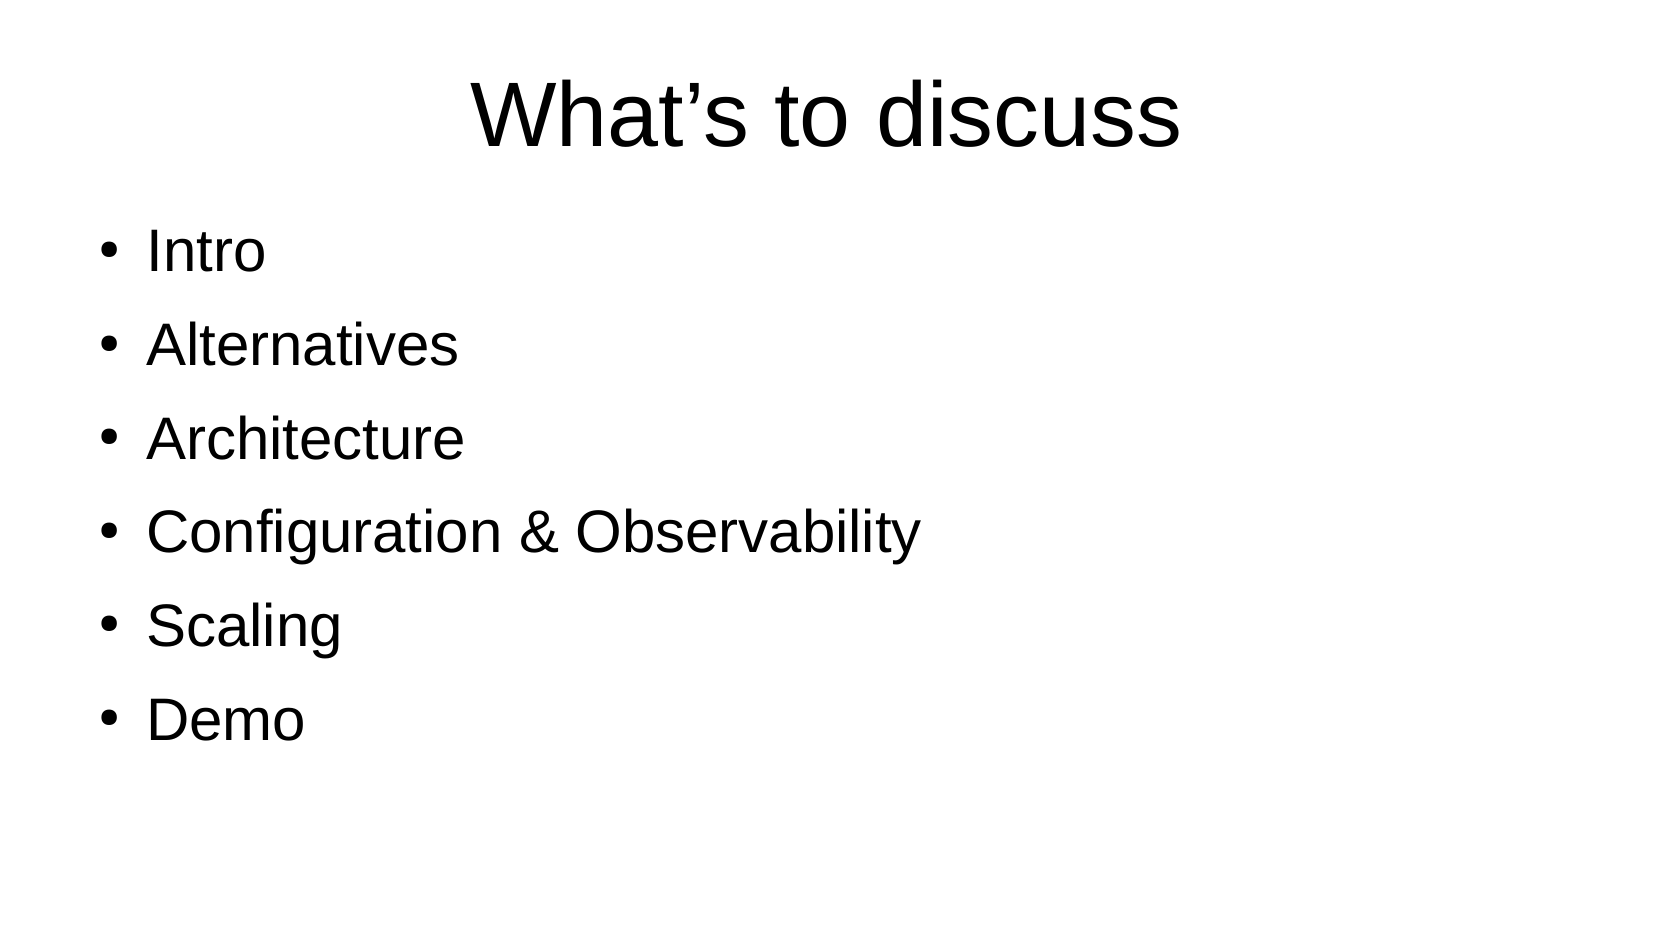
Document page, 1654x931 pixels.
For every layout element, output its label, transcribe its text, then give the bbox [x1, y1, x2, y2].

list Intro Alternatives Architecture Configuration & Observability Scaling Demo [82, 217, 1571, 758]
title What’s to discuss [82, 37, 1571, 193]
